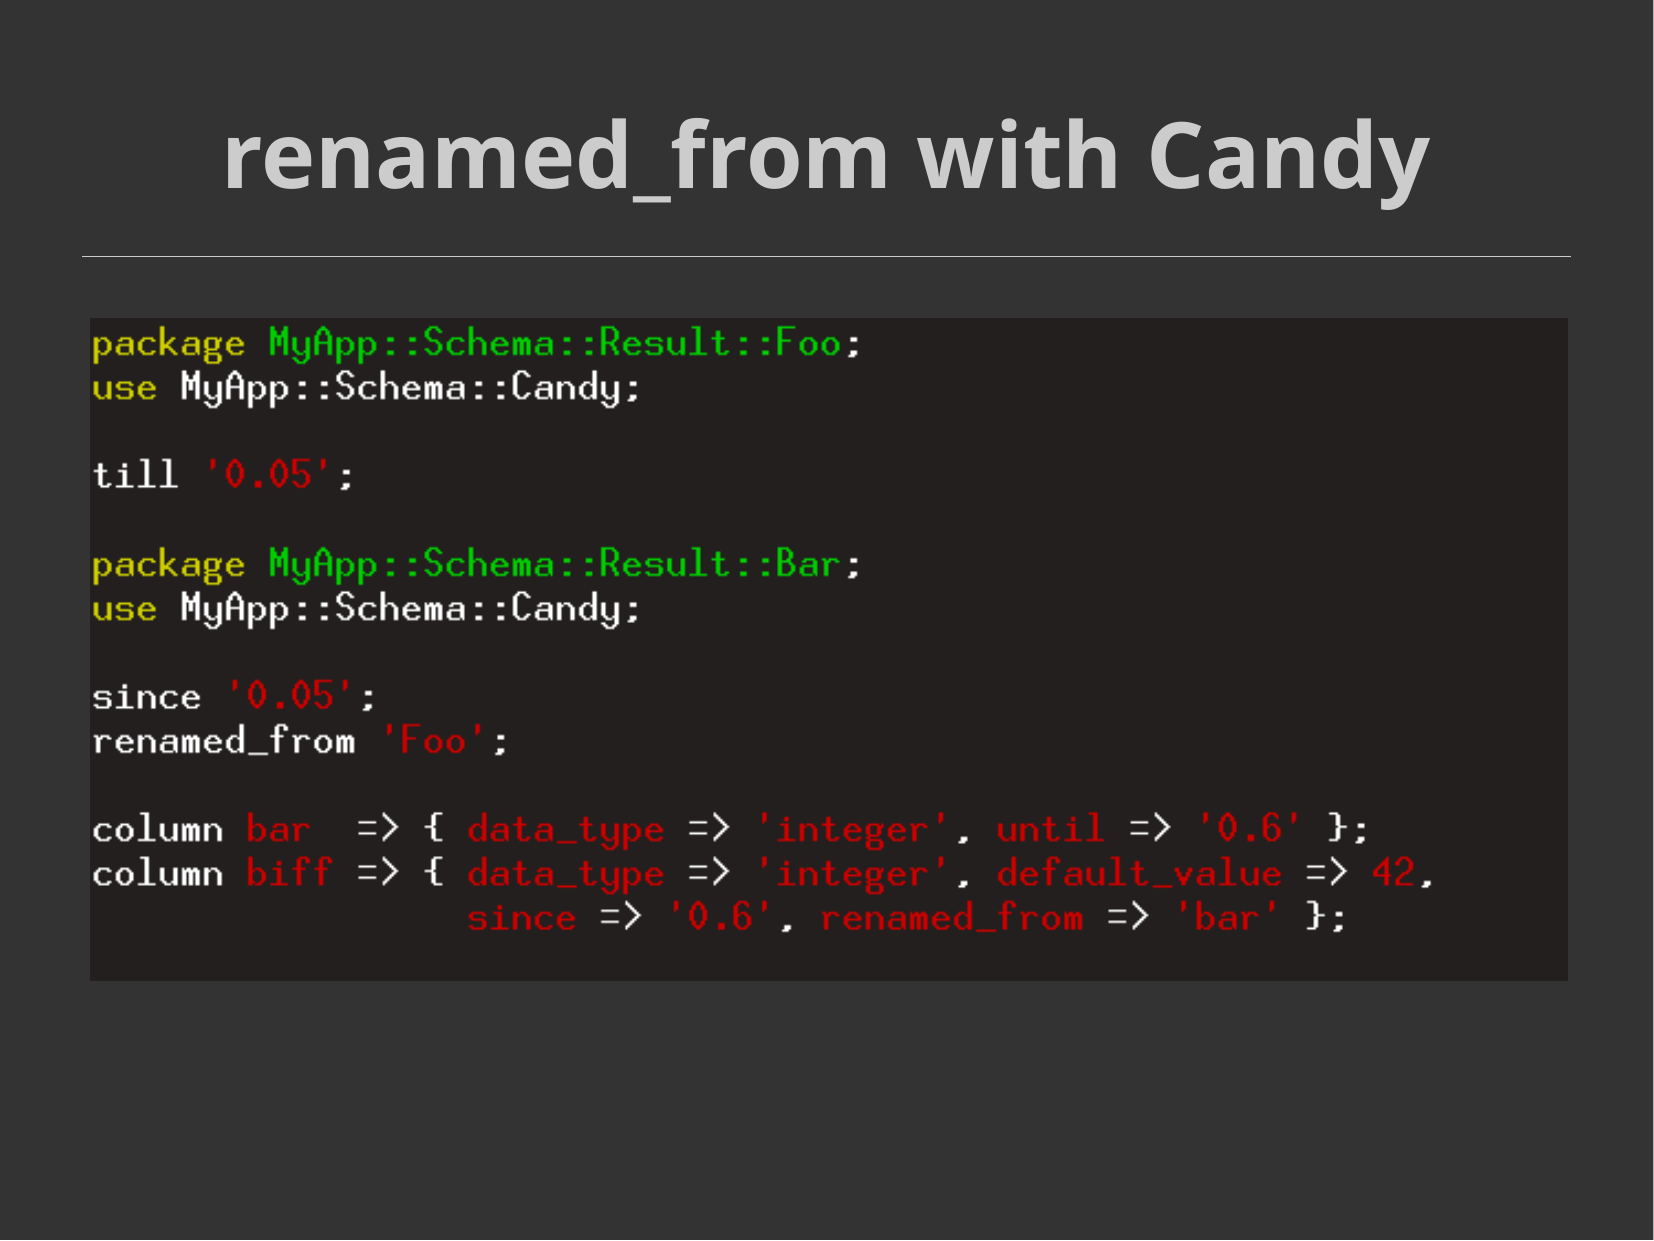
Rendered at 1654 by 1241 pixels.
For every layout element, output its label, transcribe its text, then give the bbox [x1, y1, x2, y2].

title renamed_from with Candy [82, 49, 1571, 257]
picture [90, 318, 1568, 981]
